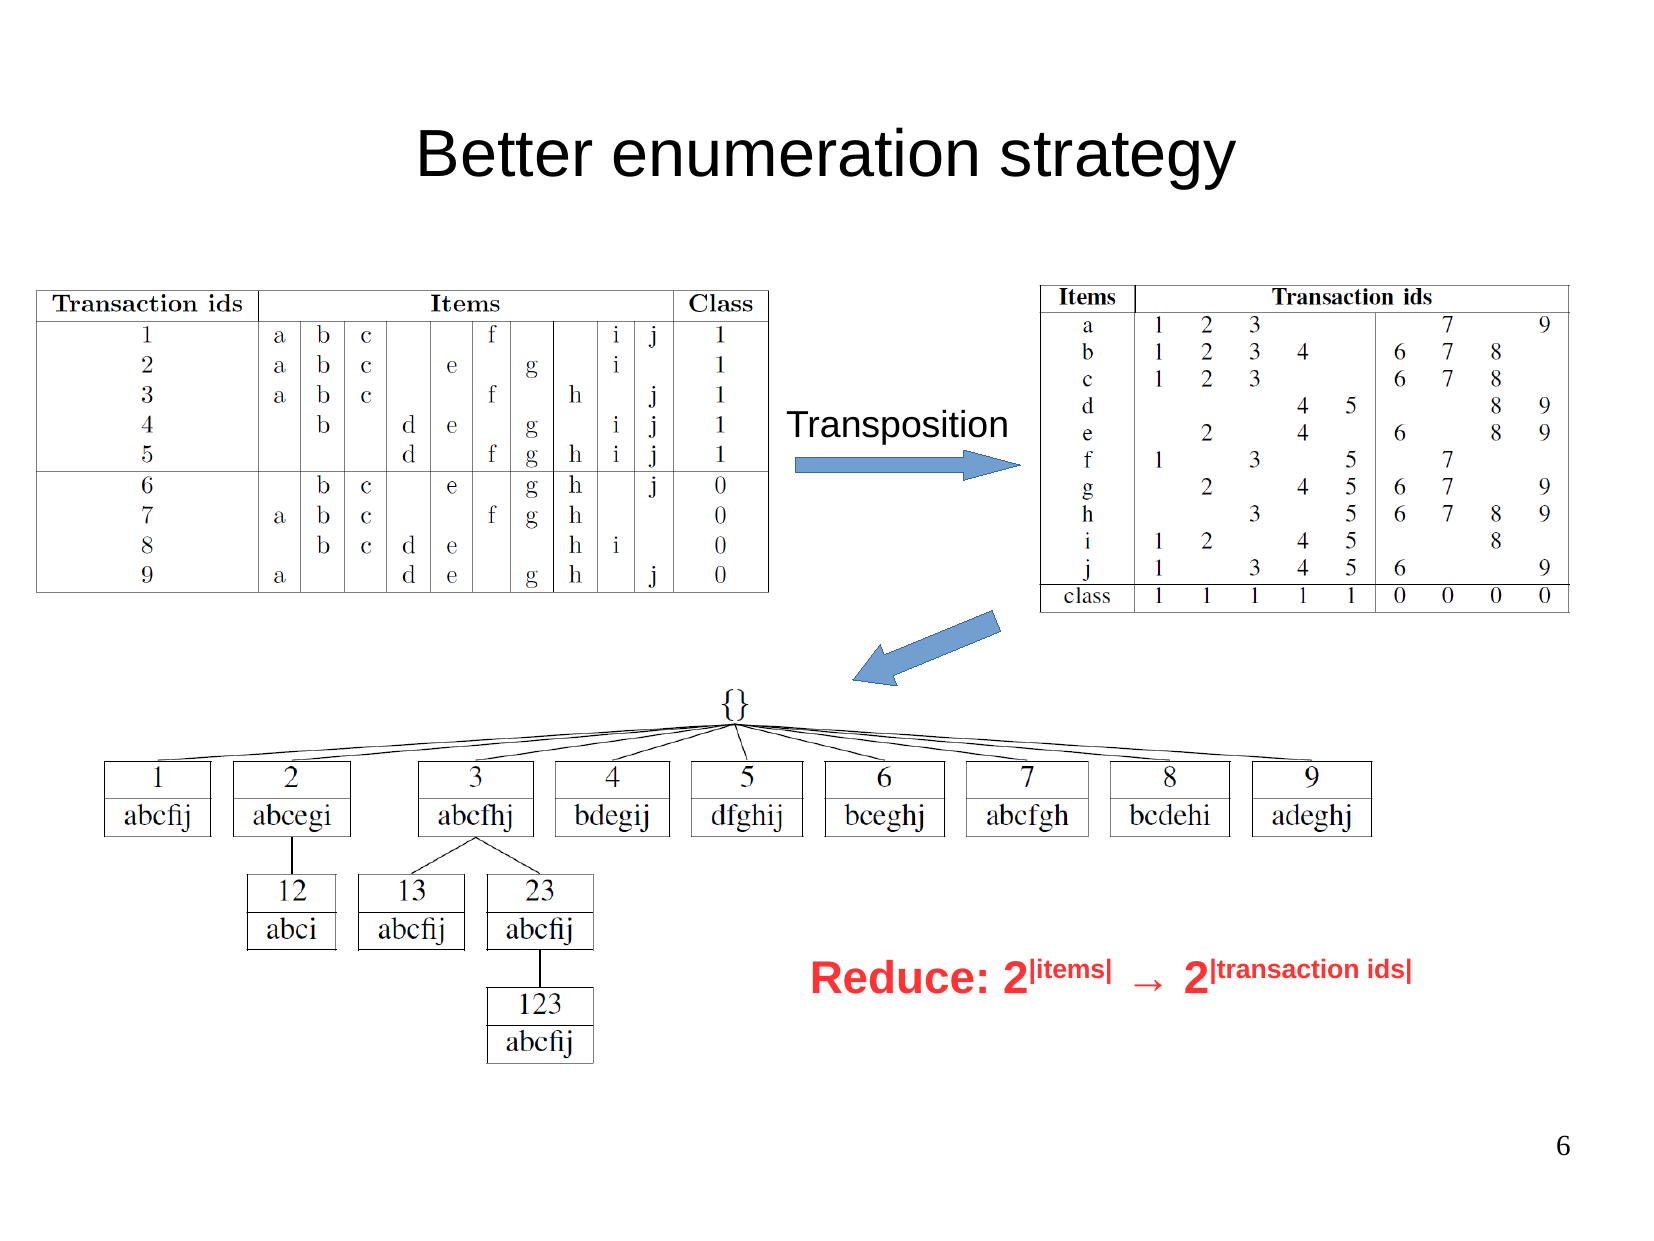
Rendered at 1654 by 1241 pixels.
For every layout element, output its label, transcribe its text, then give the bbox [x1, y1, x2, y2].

text_box Reduce: 2|items| → 2|transaction ids| [795, 945, 1561, 1150]
text_box [795, 454, 1021, 481]
text_box Transposition [771, 396, 1025, 454]
title Better enumeration strategy [82, 49, 1571, 257]
picture [1032, 276, 1576, 622]
picture [30, 284, 774, 598]
text_box [852, 610, 1001, 686]
picture [86, 674, 1381, 1076]
